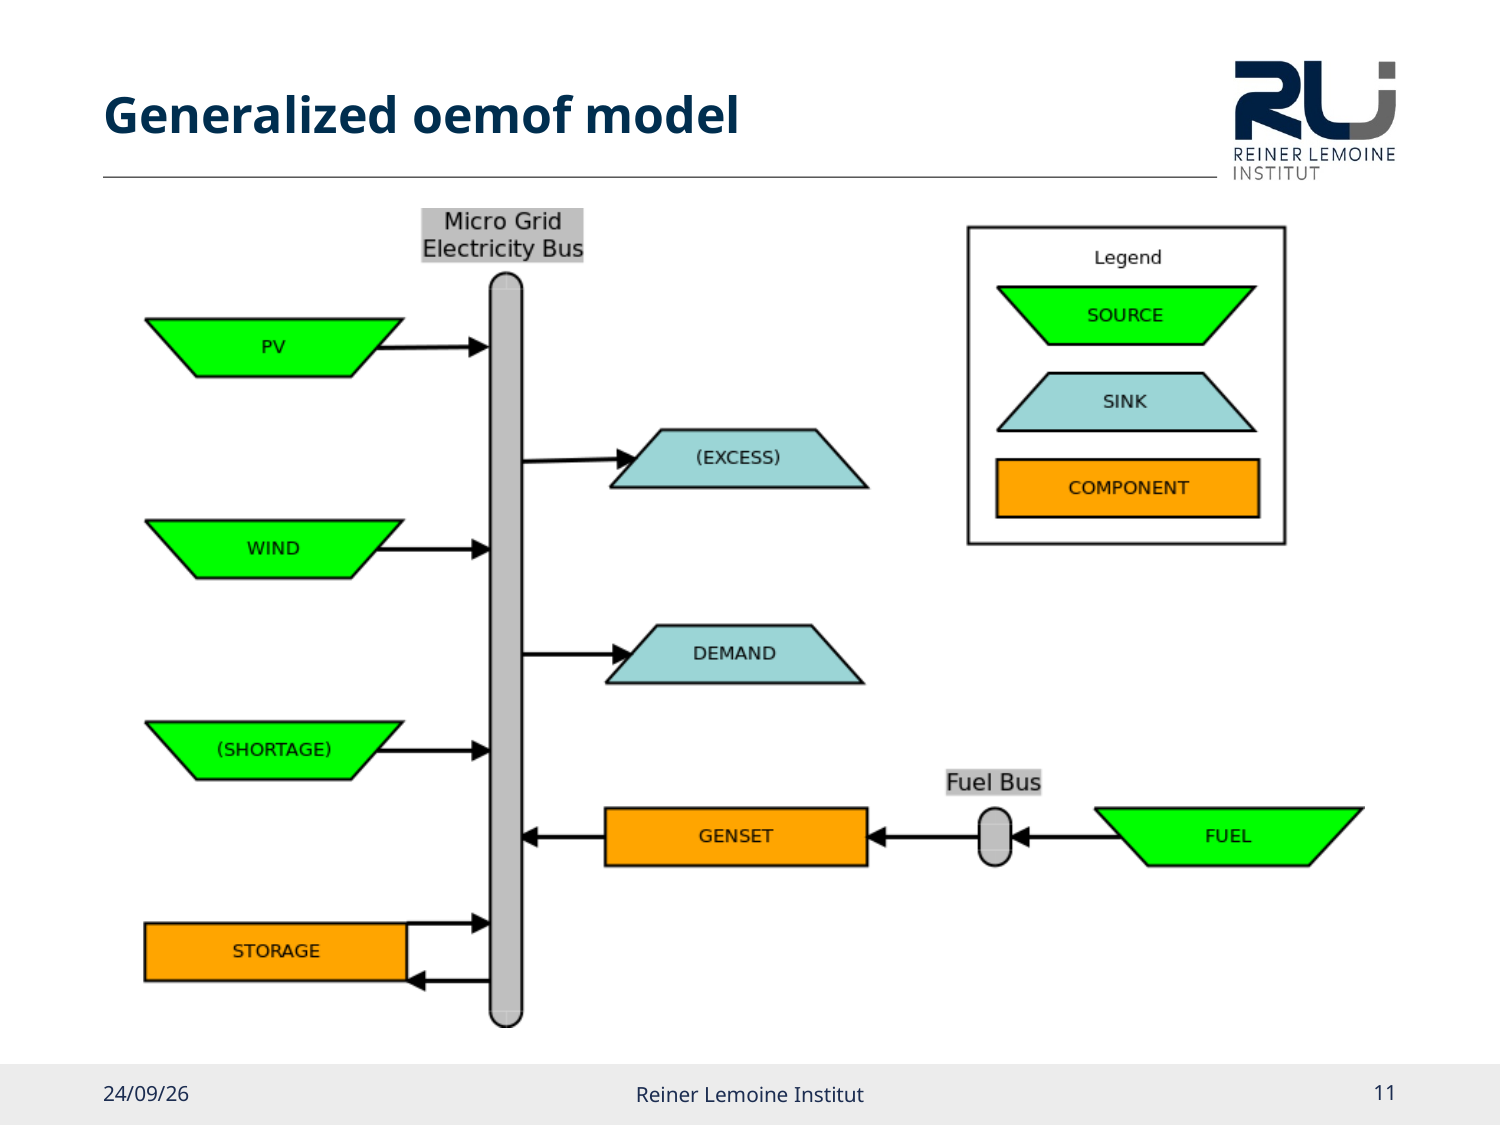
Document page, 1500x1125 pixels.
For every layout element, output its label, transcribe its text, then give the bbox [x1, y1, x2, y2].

slide_number 16/04/19 [103, 1065, 441, 1125]
picture [1233, 60, 1397, 181]
picture [142, 208, 1365, 1028]
title Generalized oemof model [103, 57, 1218, 177]
slide_number <number> [1059, 1064, 1397, 1124]
footer Reiner Lemoine Institut [496, 1064, 1004, 1124]
